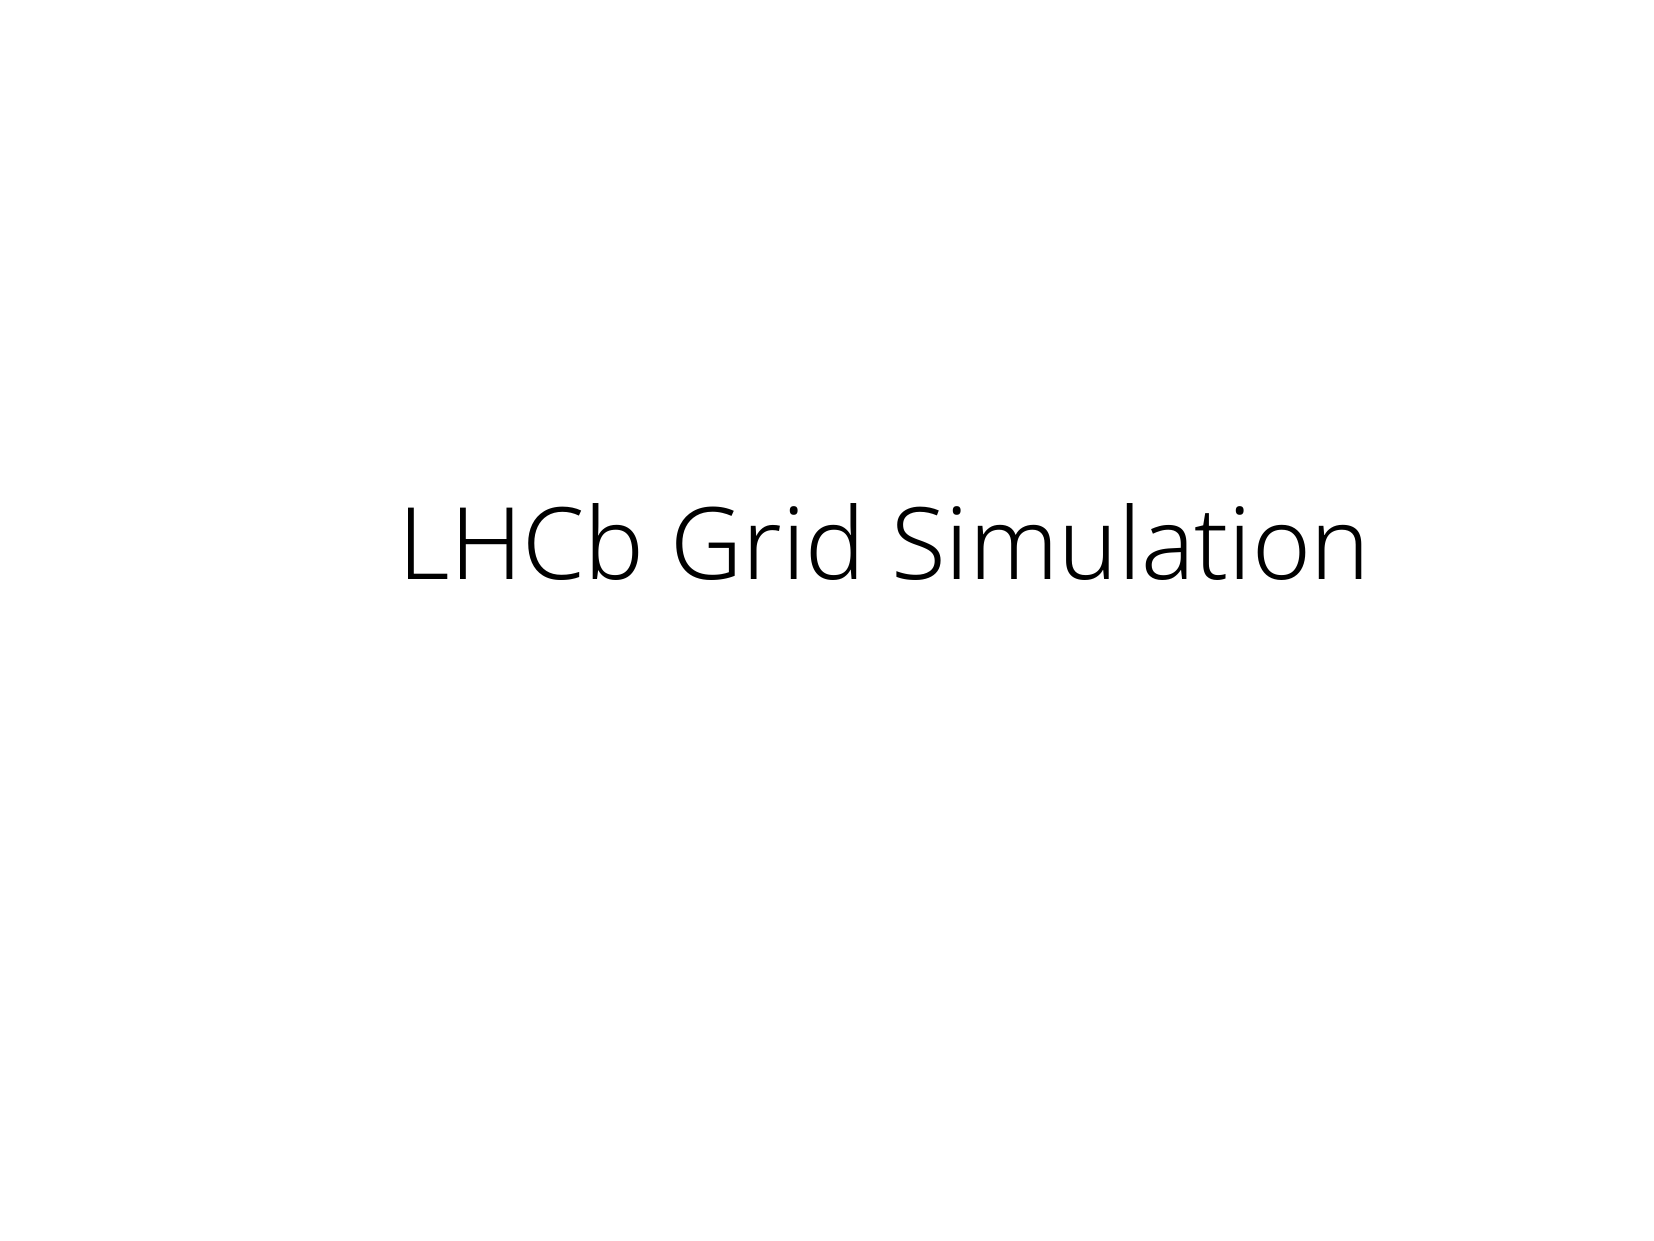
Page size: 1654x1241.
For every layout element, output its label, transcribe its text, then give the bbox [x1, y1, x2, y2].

text_box LHCb Grid Simulation [284, 464, 1485, 728]
